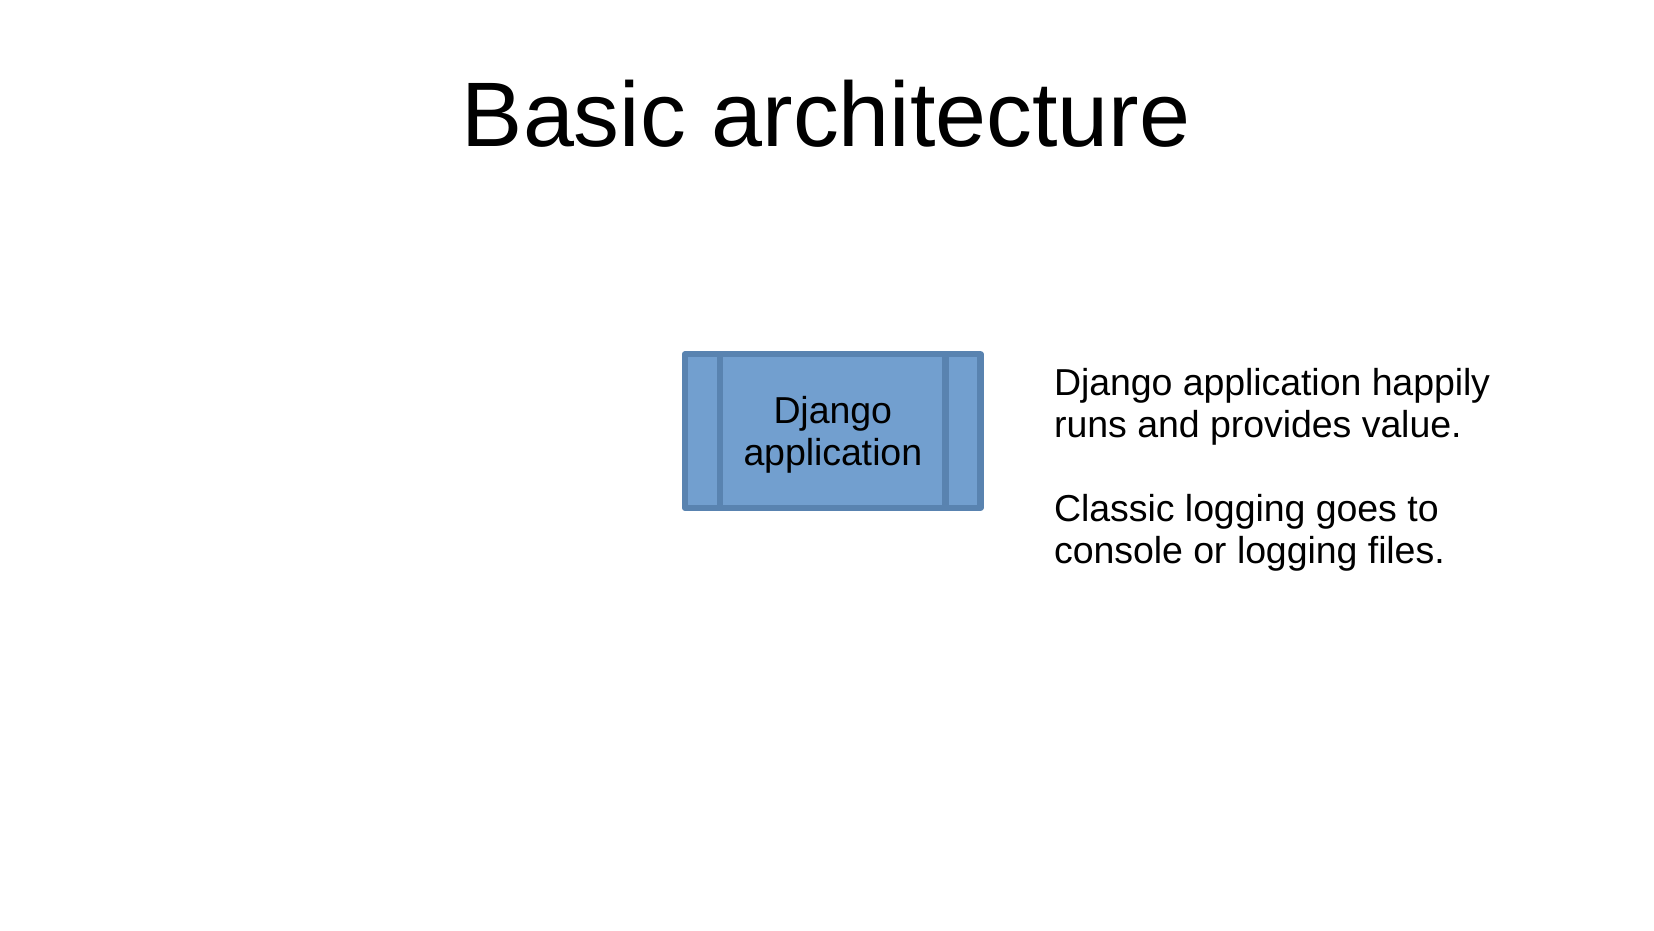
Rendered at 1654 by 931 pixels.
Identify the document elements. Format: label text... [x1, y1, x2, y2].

text_box Django application happily runs and provides value. Classic logging goes to console or logging files. [1039, 354, 1512, 591]
title Basic architecture [82, 37, 1571, 193]
text_box Django application [685, 354, 980, 508]
